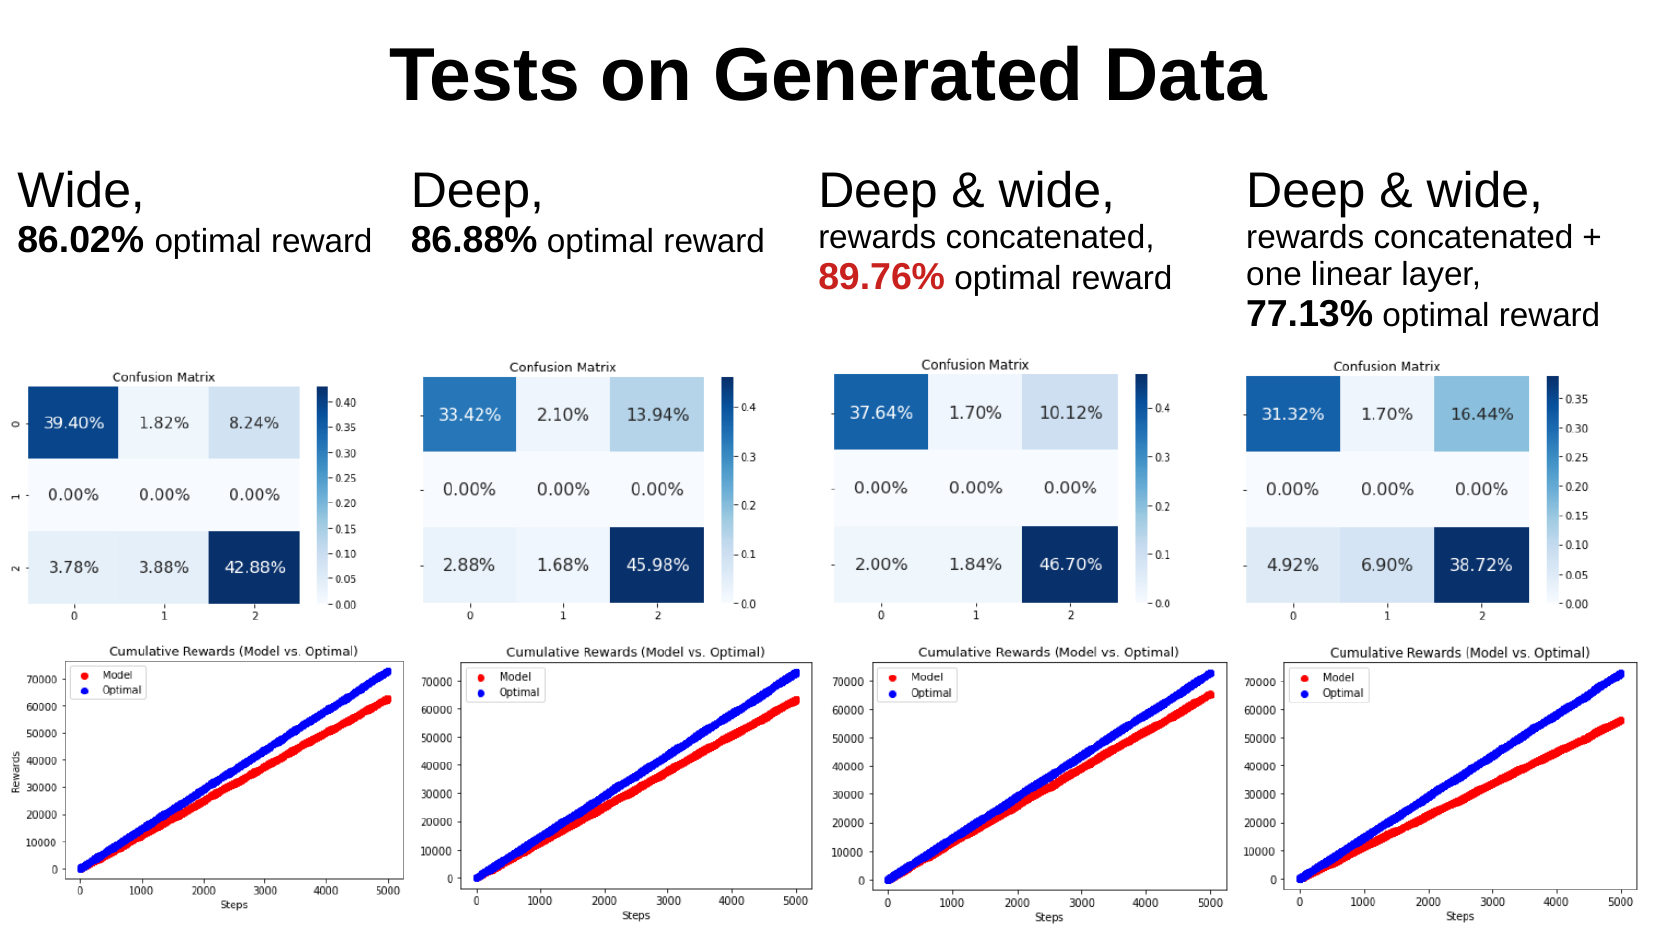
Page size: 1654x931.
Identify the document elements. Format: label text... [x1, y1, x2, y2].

text_box Deep & wide, rewards concatenated + one linear layer, 77.13% optimal reward [1246, 162, 1622, 317]
text_box Deep & wide, rewards concatenated, 89.76% optimal reward [818, 162, 1194, 313]
title Tests on Generated Data [82, 0, 1576, 152]
picture [0, 350, 1654, 931]
text_box Wide, 86.02% optimal reward [17, 162, 393, 313]
text_box Deep, 86.88% optimal reward [410, 162, 786, 313]
